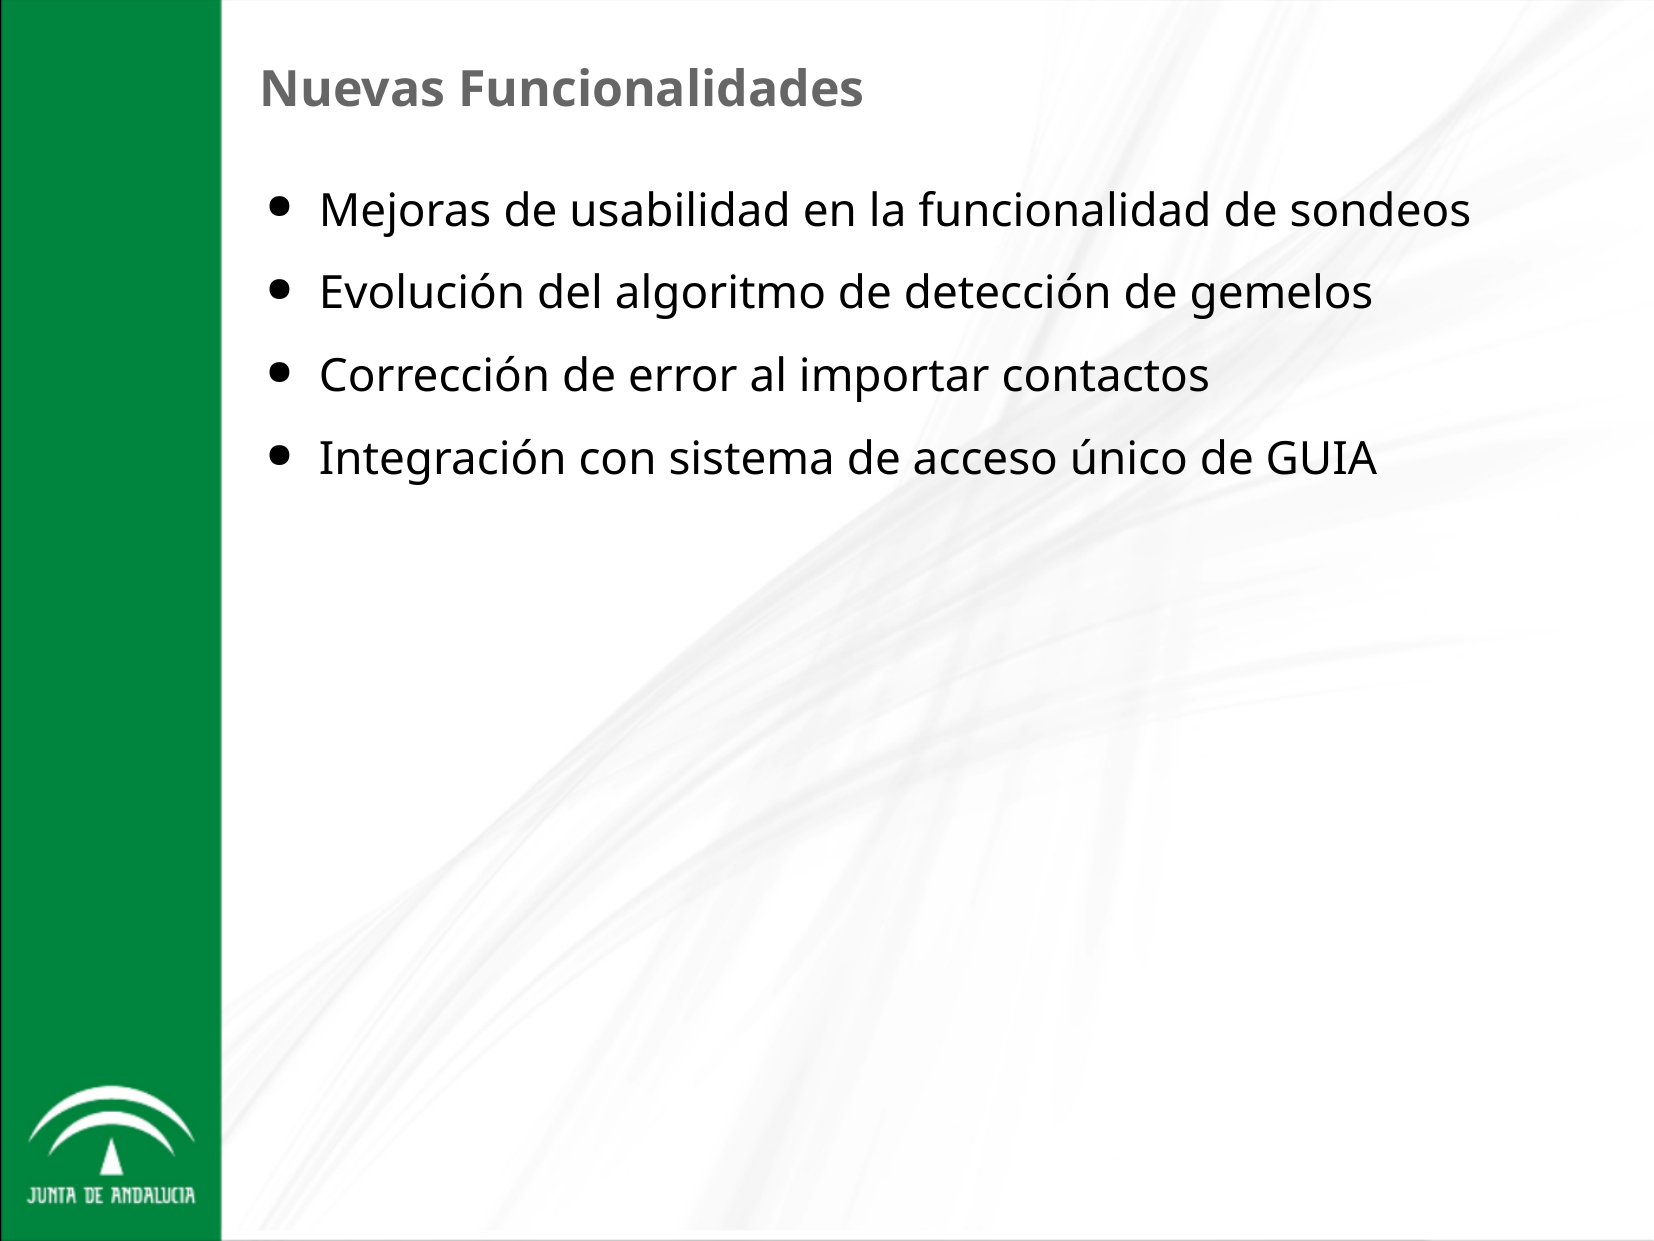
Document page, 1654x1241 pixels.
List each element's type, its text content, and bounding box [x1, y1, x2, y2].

list Mejoras de usabilidad en la funcionalidad de sondeos Evolución del algoritmo de detección de gemelos Corrección de error al importar contactos Integración con sistema de acceso único de GUIA [248, 177, 1565, 1123]
title Nuevas Funcionalidades [259, 37, 1577, 136]
picture [0, 0, 1654, 1241]
